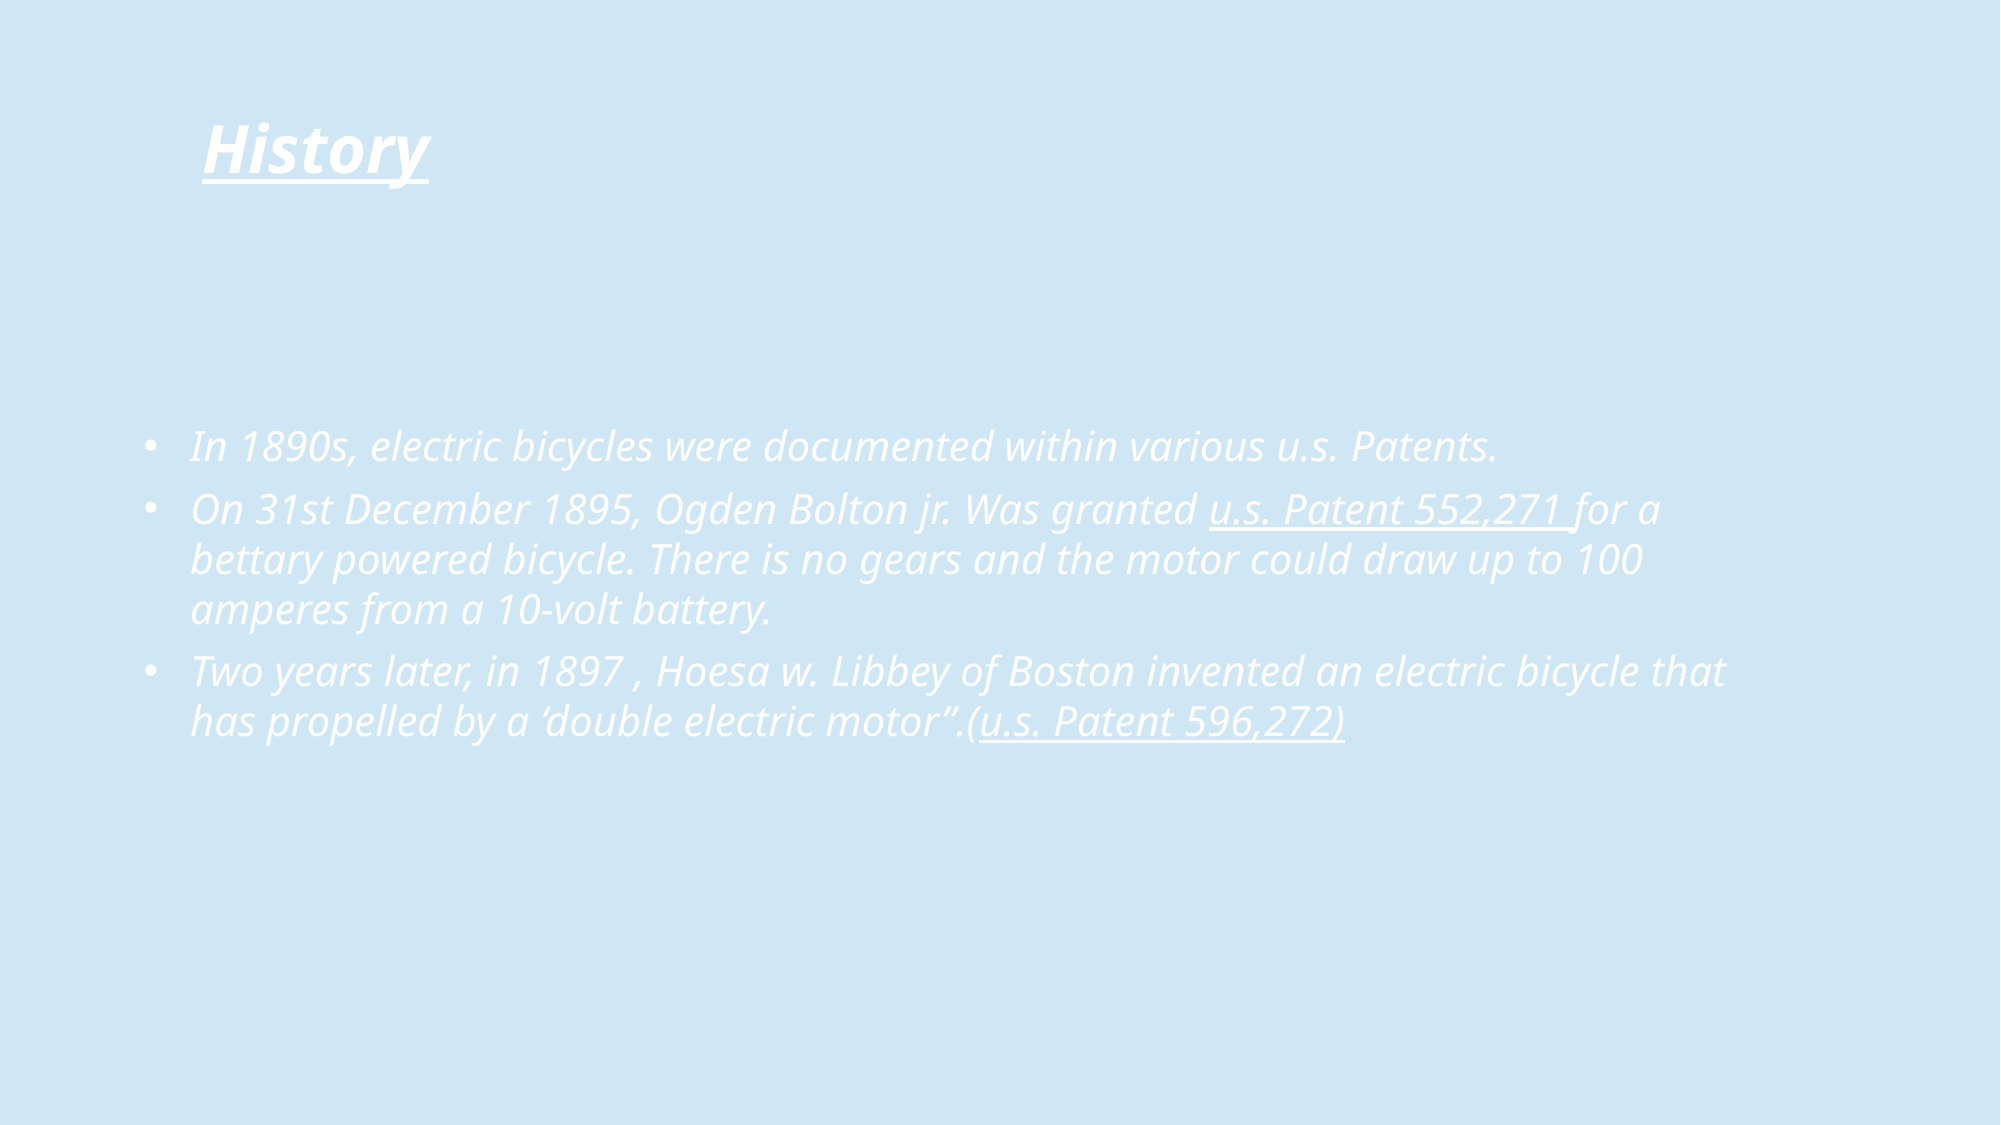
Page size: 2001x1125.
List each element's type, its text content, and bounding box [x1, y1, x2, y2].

list In 1890s, electric bicycles were documented within various u.s. Patents. On 31st December 1895, Ogden Bolton jr. Was granted u.s. Patent 552,271 for a bettary powered bicycle. There is no gears and the motor could draw up to 100 amperes from a 10-volt battery. Two years later, in 1897 , Hoesa w. Libbey of Boston invented an electric bicycle that has propelled by a ‘double electric motor”.(u.s. Patent 596,272) [128, 412, 1754, 925]
title History [187, 99, 1813, 413]
